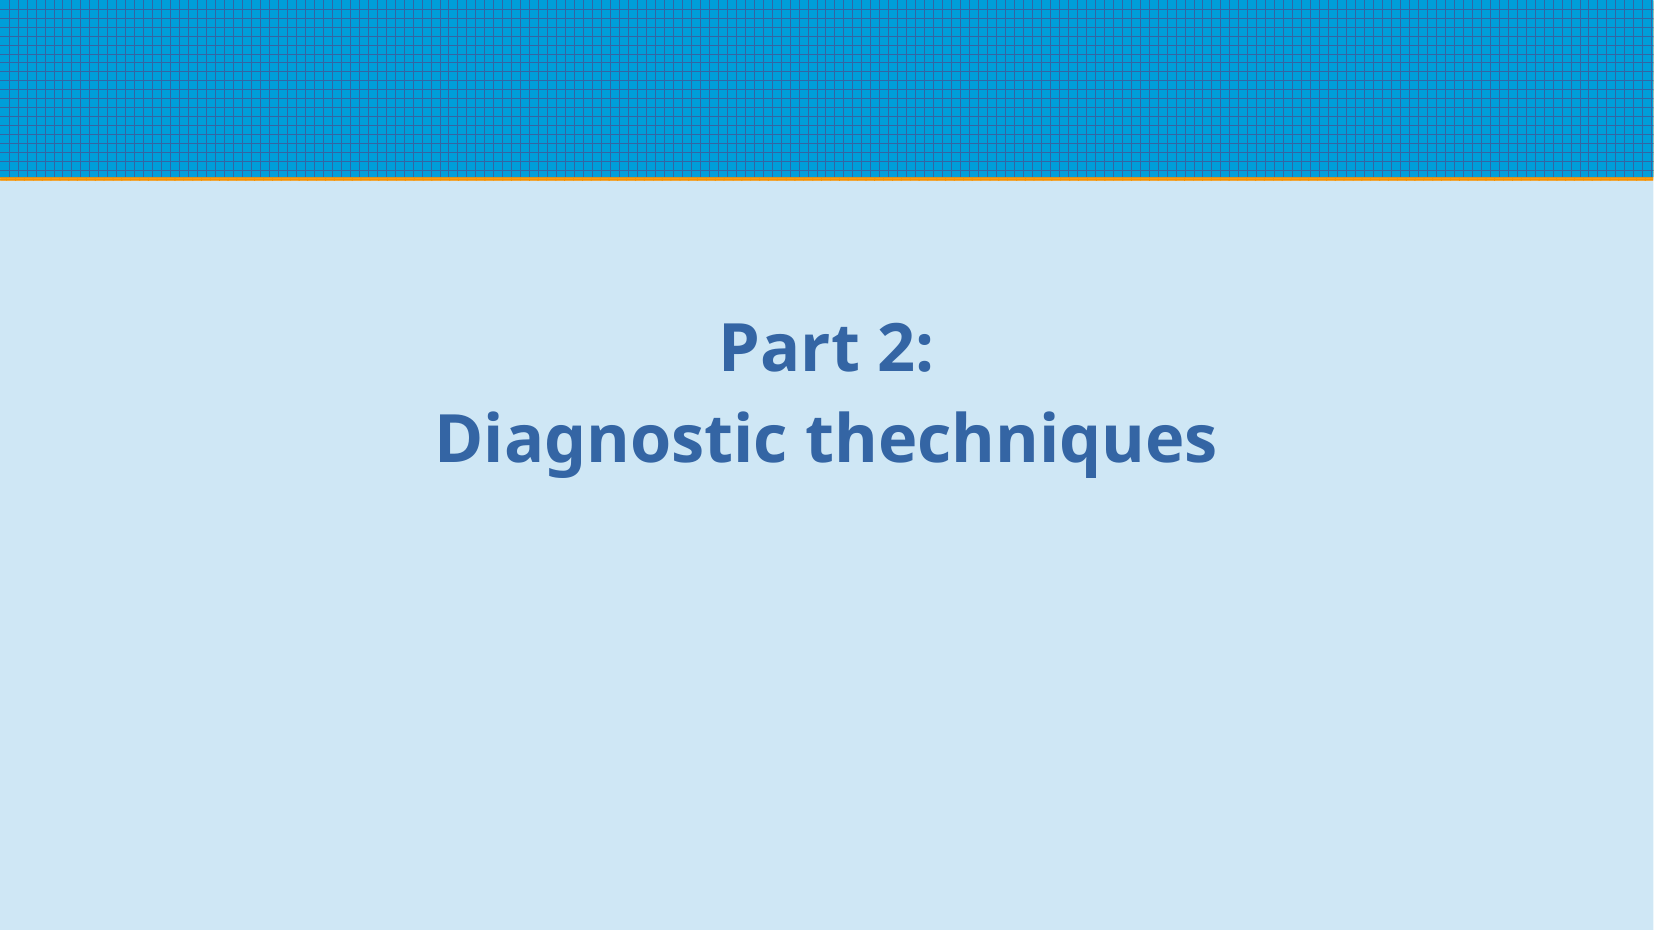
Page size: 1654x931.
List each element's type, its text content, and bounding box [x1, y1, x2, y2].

subtitle Part 2: Diagnostic thechniques [88, 14, 1565, 768]
